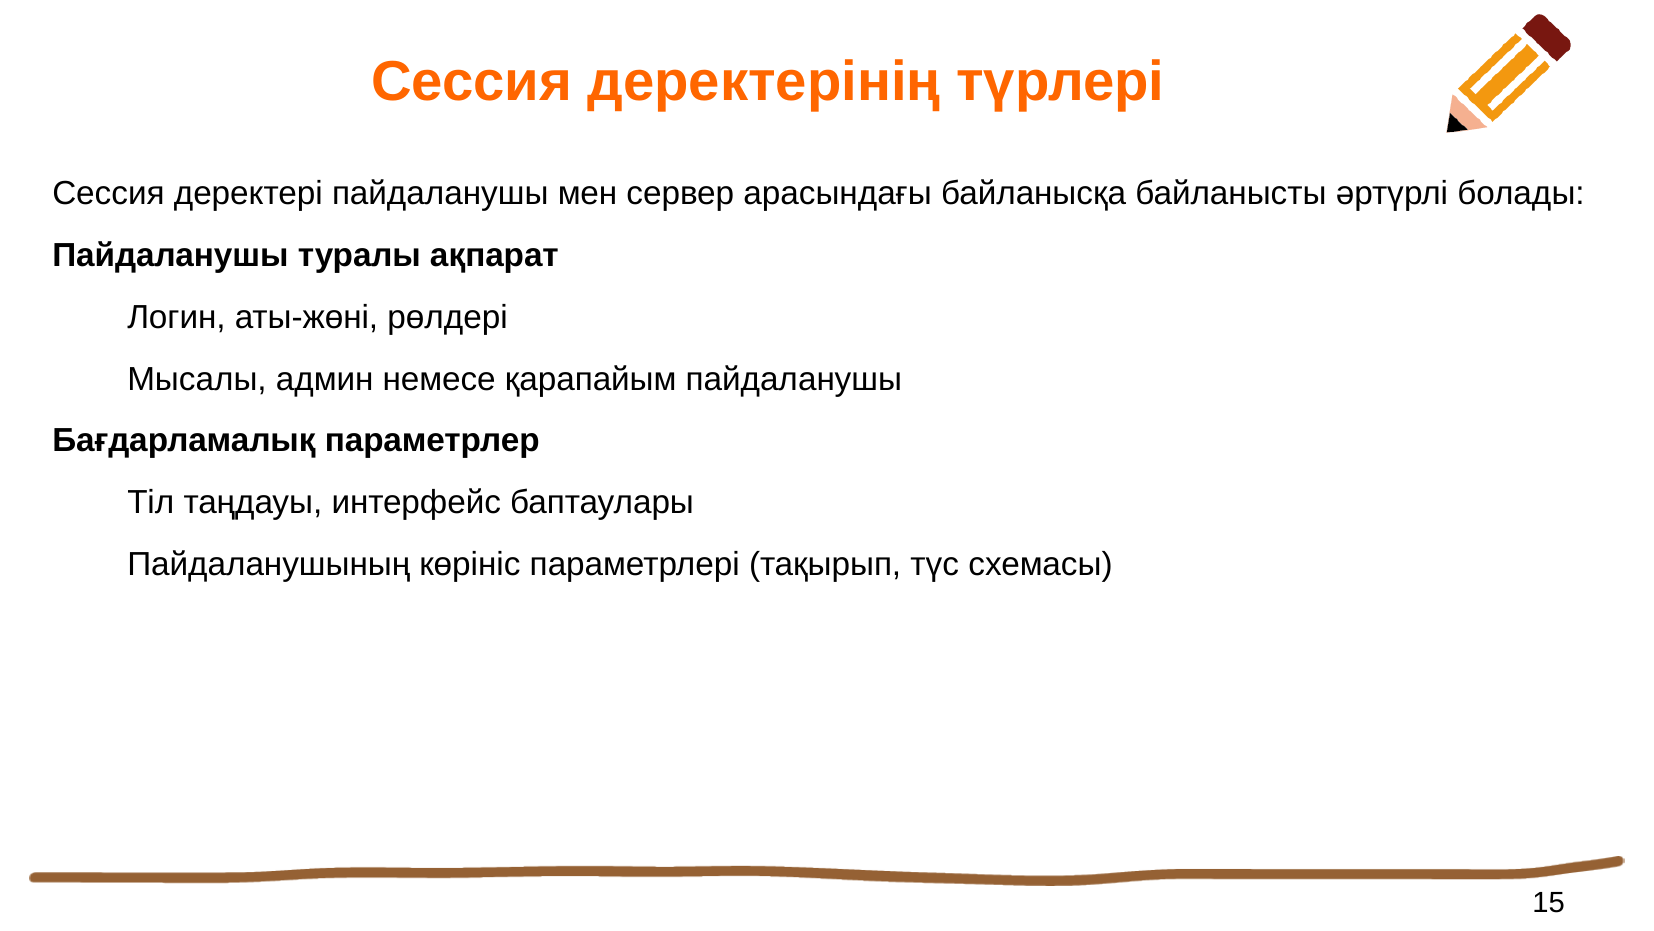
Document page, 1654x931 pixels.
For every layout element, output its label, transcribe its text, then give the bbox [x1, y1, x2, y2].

title Сессия деректерінің түрлері [88, 29, 1447, 133]
picture [29, 856, 1625, 886]
text_box Сессия деректері пайдаланушы мен сервер арасындағы байланысқа байланысты әртүрлі болады: Пайдаланушы туралы ақпарат Логин, аты-жөні, рөлдері Мысалы, админ немесе қарапайым пайдаланушы Бағдарламалық параметрлер Тіл таңдауы, интерфейс баптаулары Пайдаланушының көрініс параметрлері (тақырып, түс схемасы) [37, 167, 1613, 805]
picture [1446, 14, 1571, 133]
